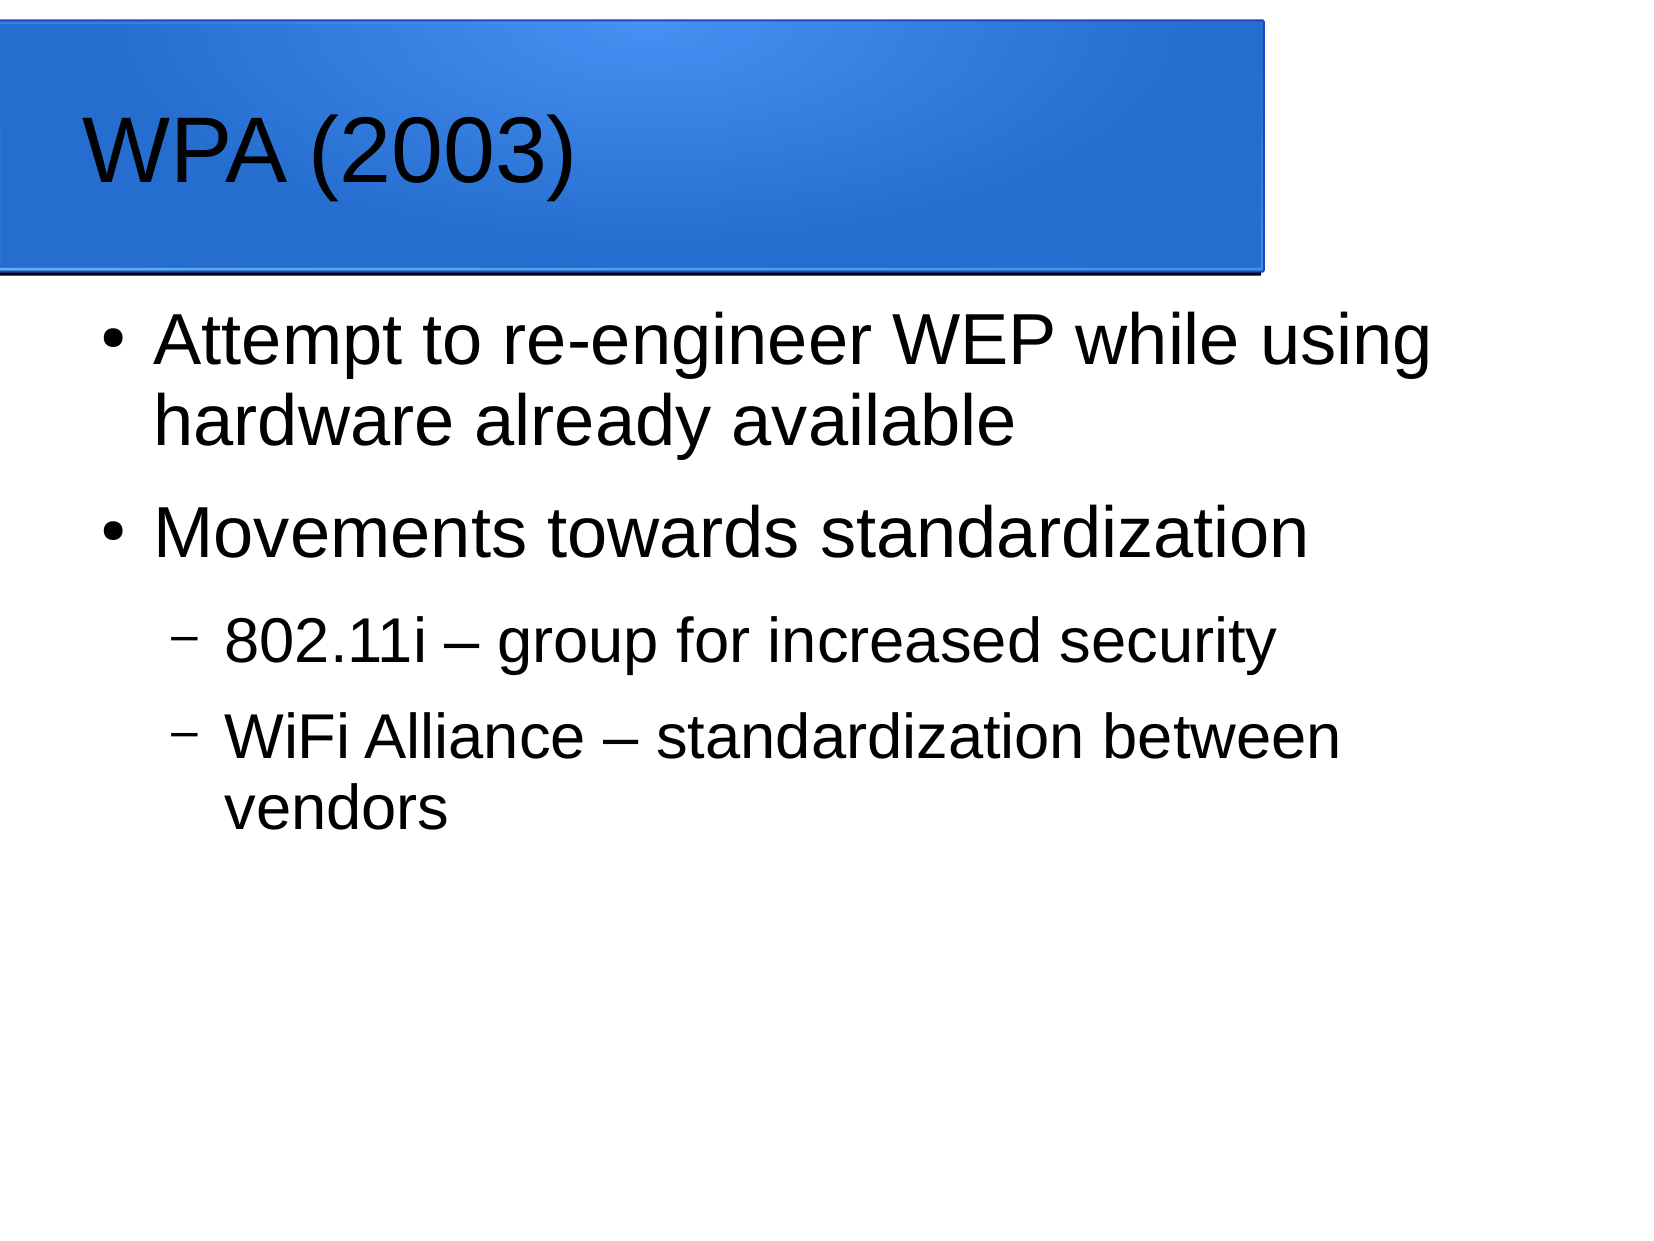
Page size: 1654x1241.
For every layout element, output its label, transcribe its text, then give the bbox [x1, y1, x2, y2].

list Attempt to re-engineer WEP while using hardware already available Movements towards standardization 802.11i – group for increased security WiFi Alliance – standardization between vendors [82, 299, 1571, 1019]
title WPA (2003) [82, 47, 1235, 252]
